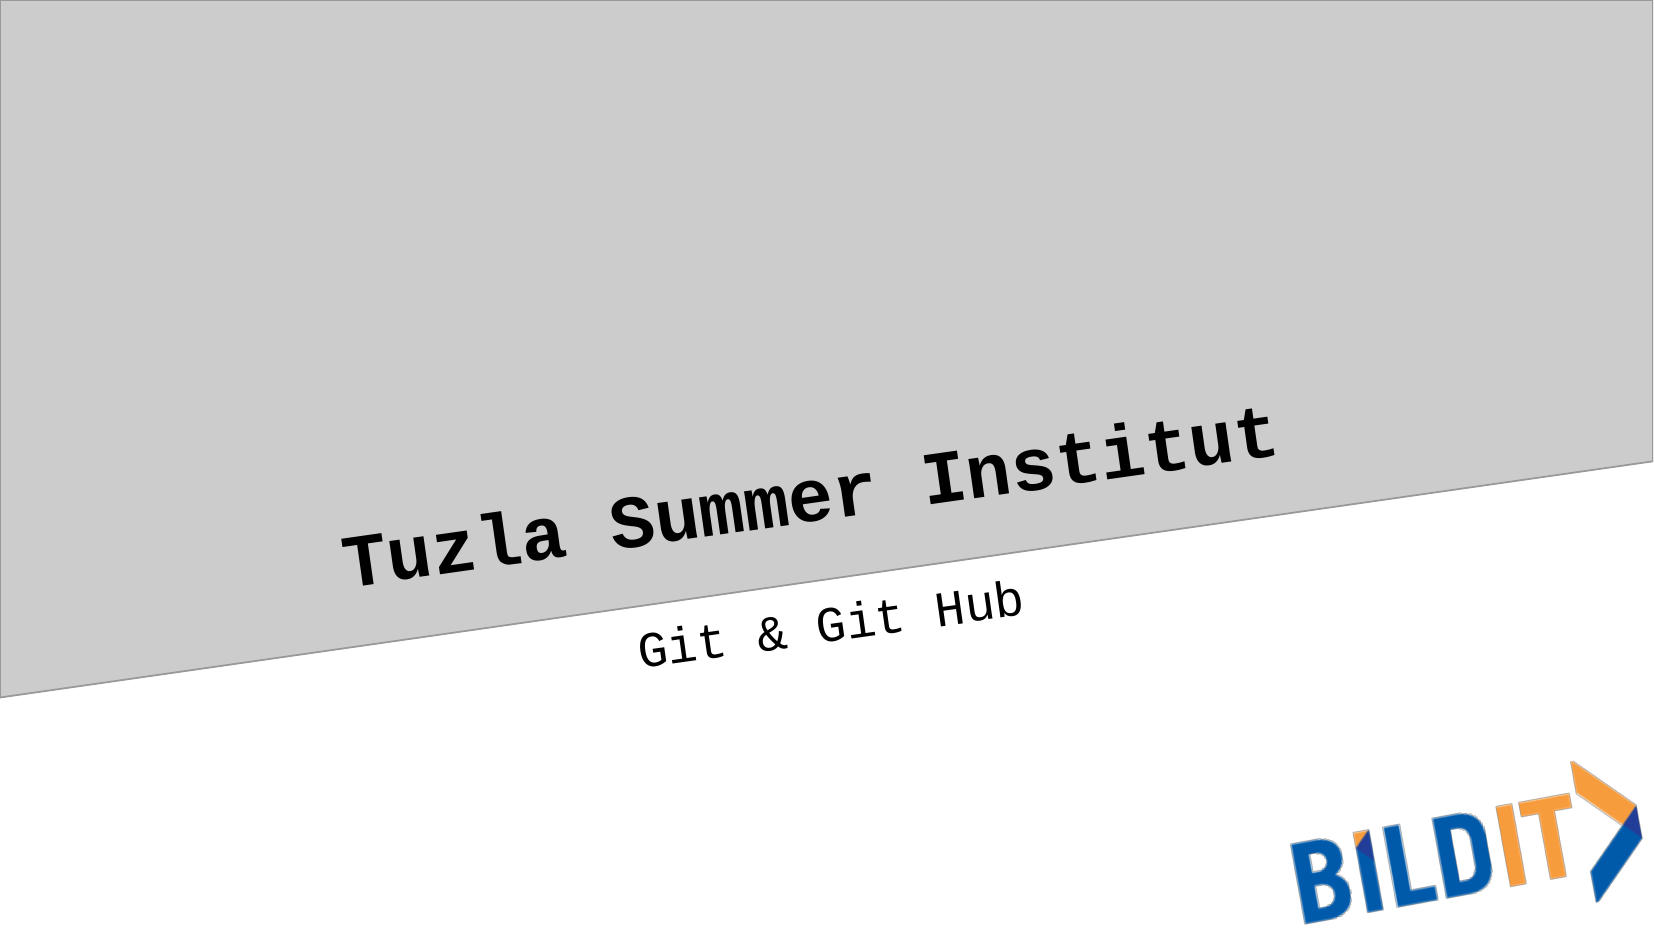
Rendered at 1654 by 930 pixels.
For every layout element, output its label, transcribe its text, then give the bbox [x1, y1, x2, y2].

picture [1279, 749, 1653, 930]
text_box Git & Git Hub [100, 478, 1545, 781]
title Tuzla Summer Institut [61, 267, 1561, 737]
